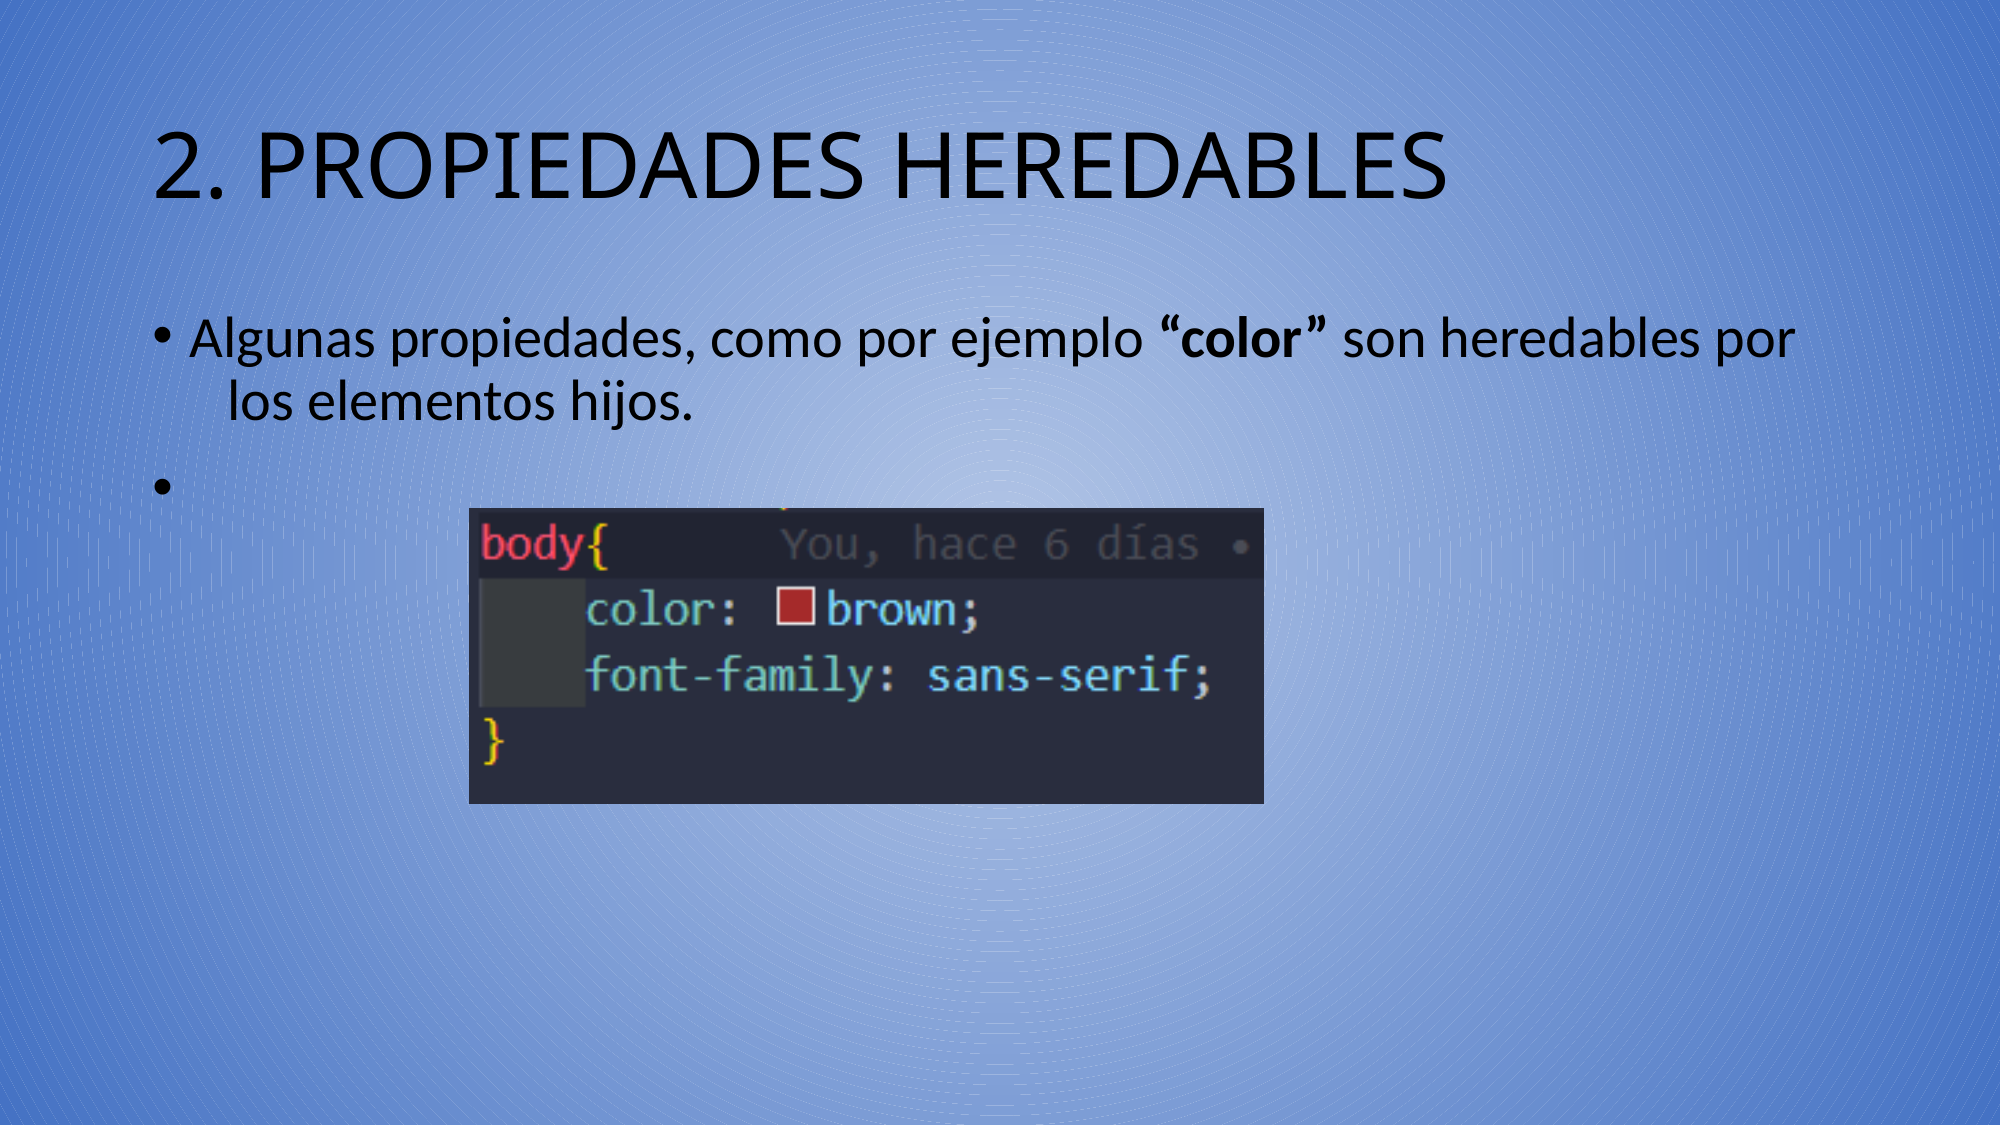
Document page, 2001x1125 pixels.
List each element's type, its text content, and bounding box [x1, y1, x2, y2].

picture [469, 508, 1264, 804]
title 2. PROPIEDADES HEREDABLES [137, 59, 1863, 278]
list Algunas propiedades, como por ejemplo “color” son heredables por los elementos hijos. [137, 299, 1863, 1014]
